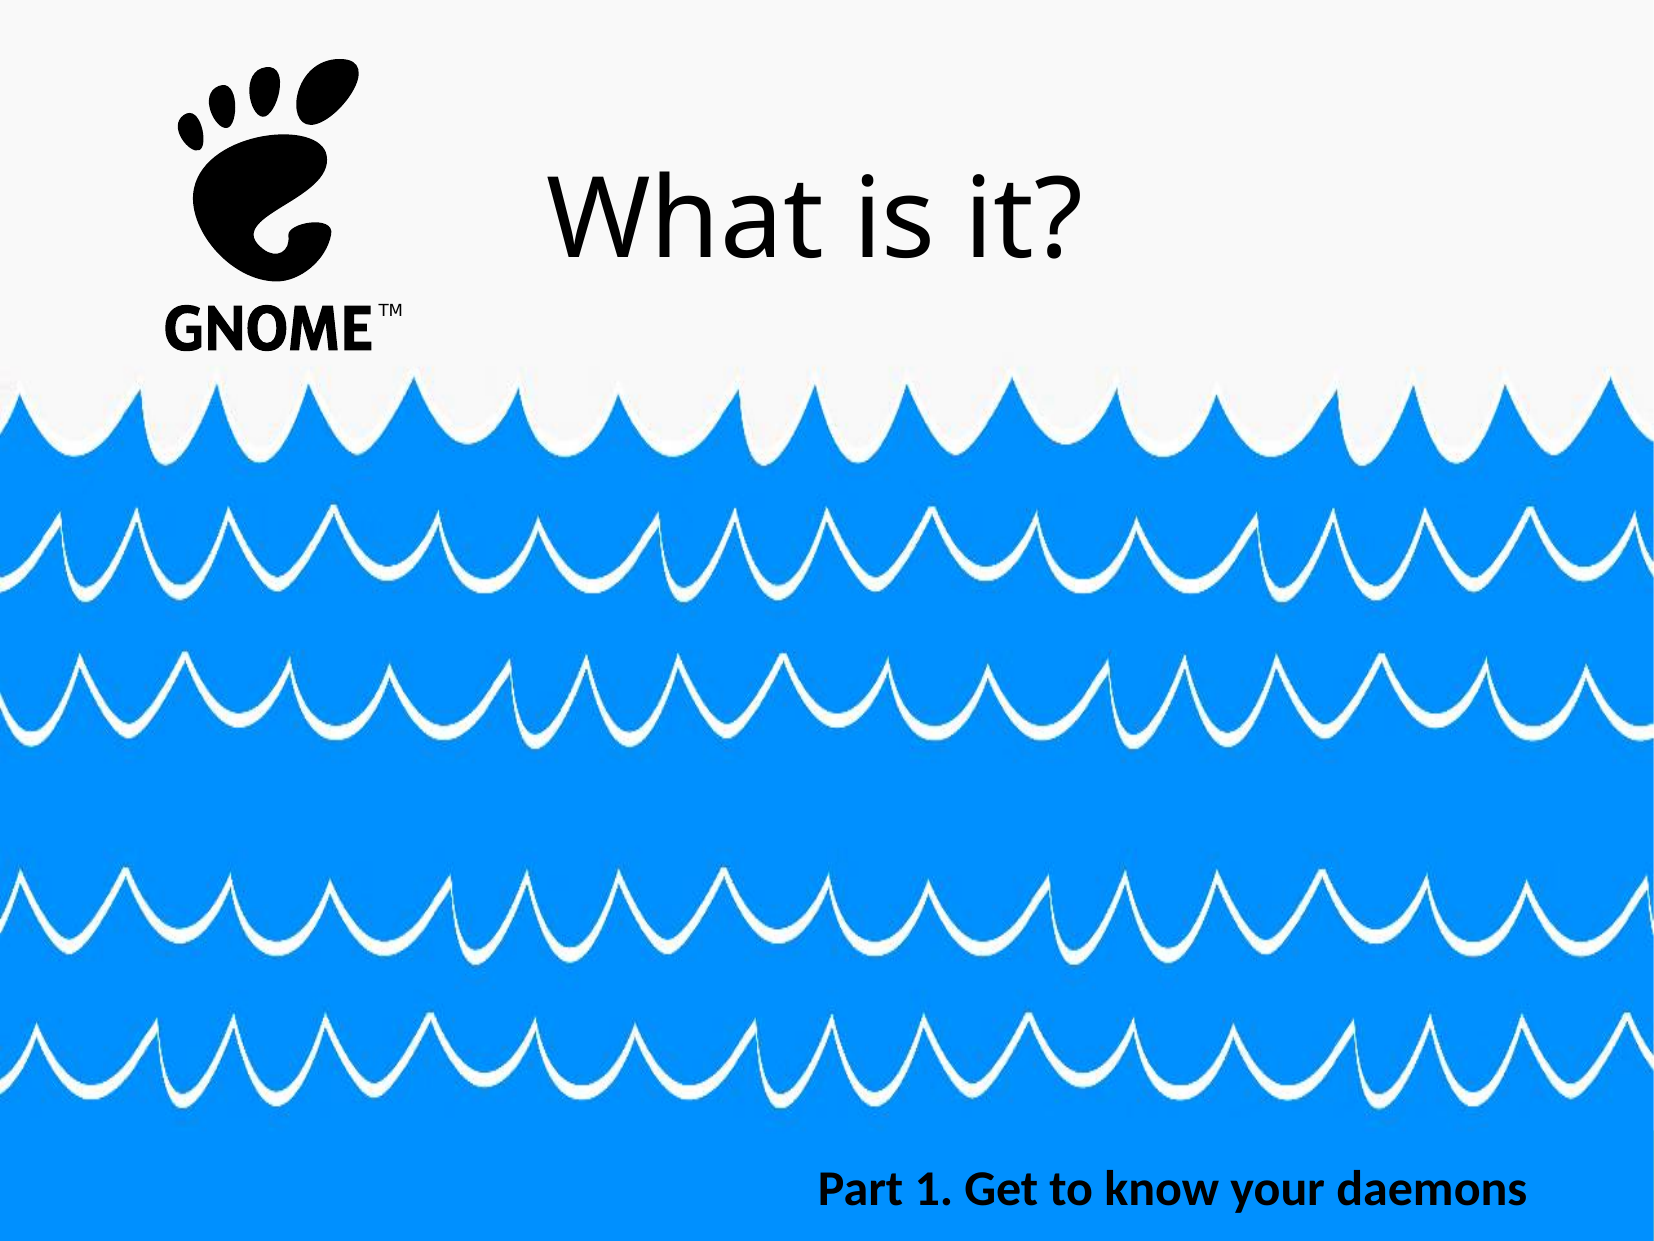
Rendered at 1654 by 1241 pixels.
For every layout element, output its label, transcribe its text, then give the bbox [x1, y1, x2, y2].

picture [0, 0, 1654, 1241]
text_box What is it? [531, 129, 1182, 280]
text_box Part 1. Get to know your daemons [732, 1160, 1619, 1241]
